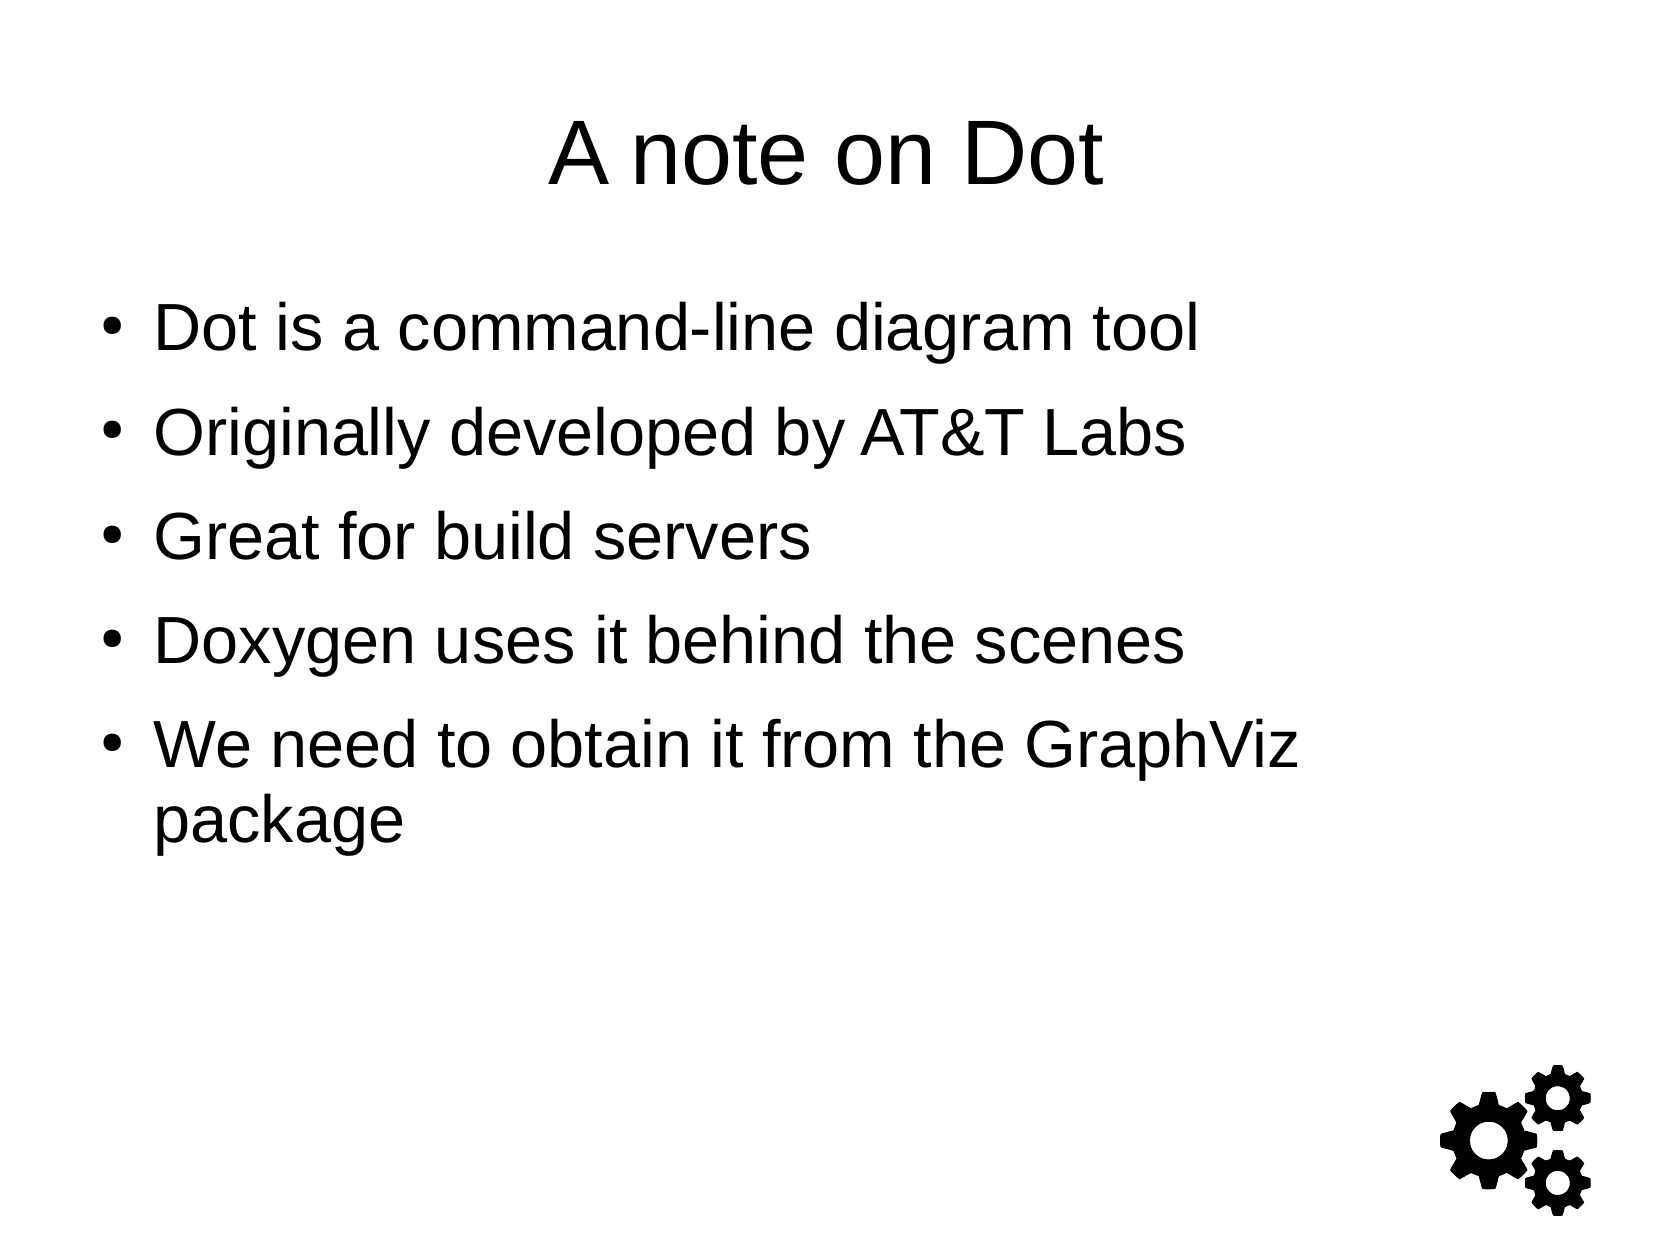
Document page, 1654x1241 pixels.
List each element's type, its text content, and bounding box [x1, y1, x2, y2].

list Dot is a command-line diagram tool Originally developed by AT&T Labs Great for build servers Doxygen uses it behind the scenes We need to obtain it from the GraphViz package [82, 290, 1571, 1010]
picture [1440, 1065, 1591, 1216]
title A note on Dot [82, 49, 1571, 257]
